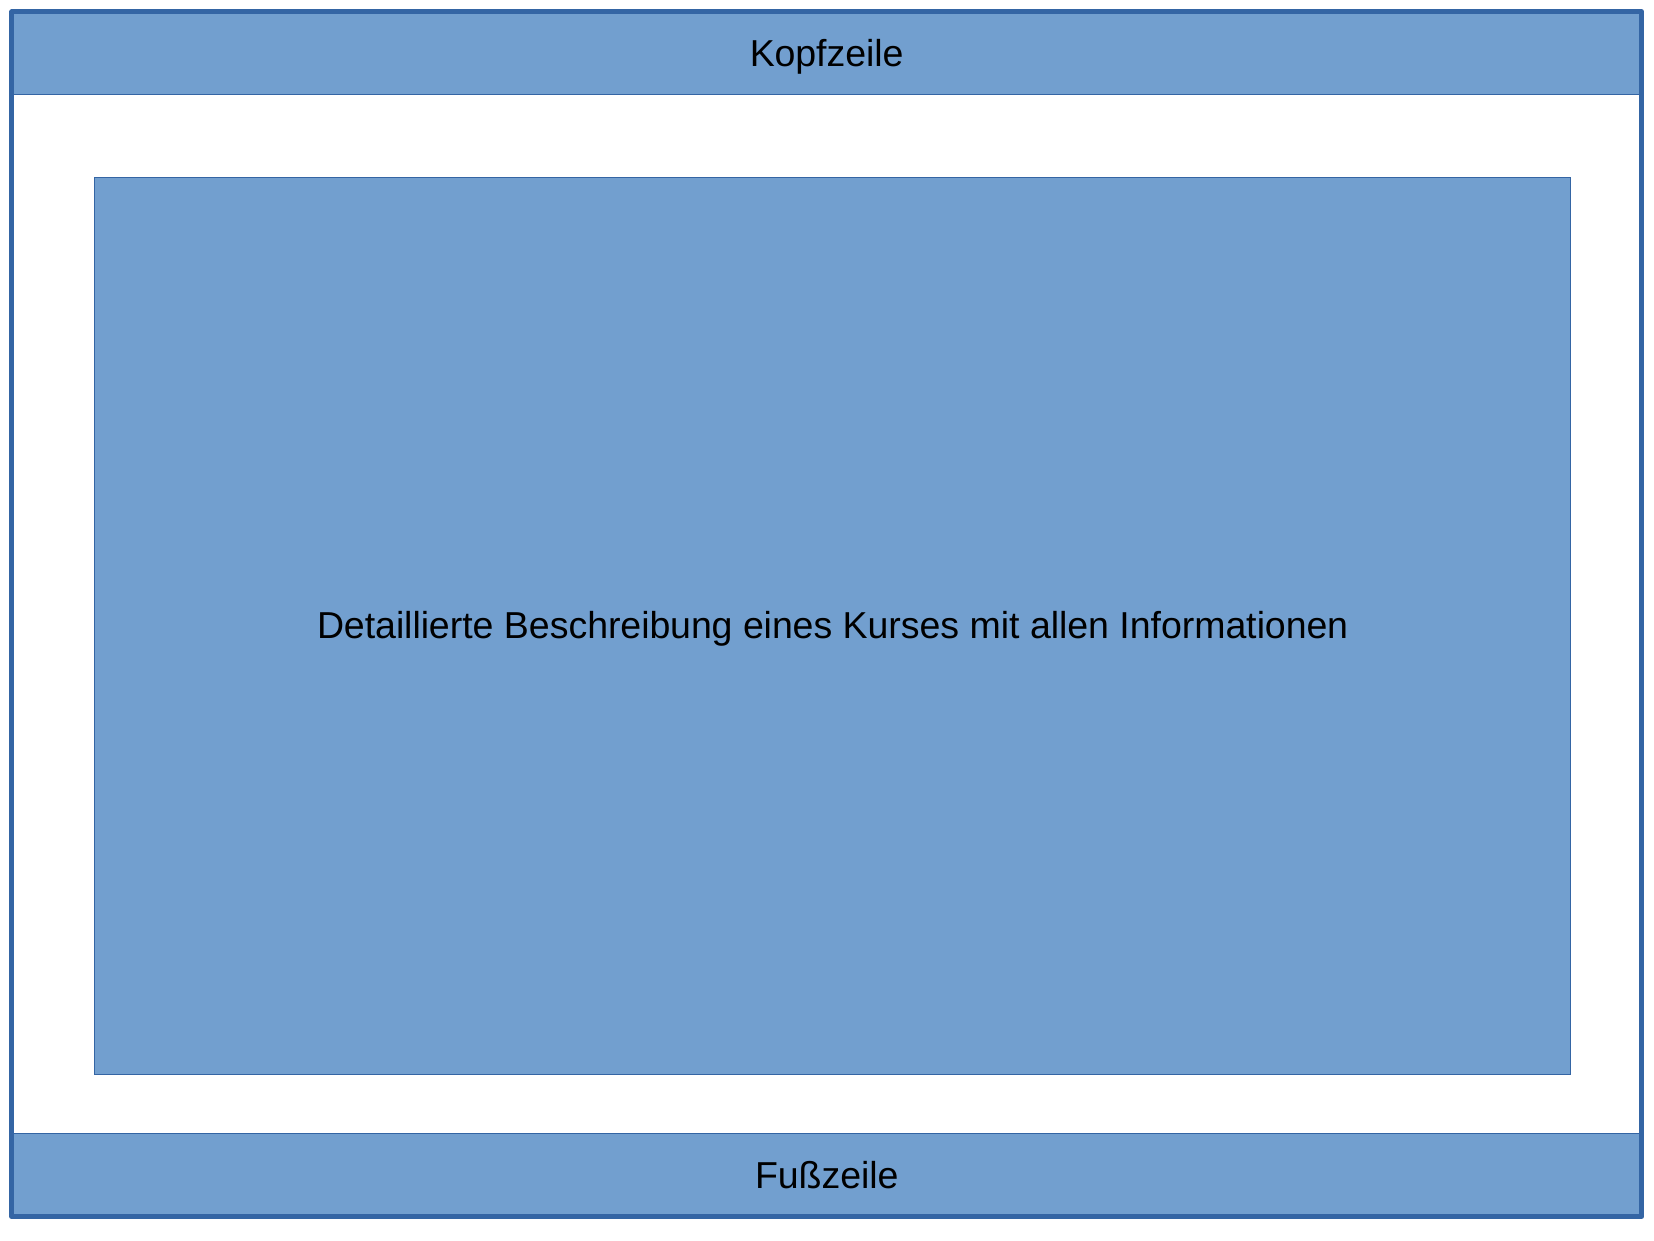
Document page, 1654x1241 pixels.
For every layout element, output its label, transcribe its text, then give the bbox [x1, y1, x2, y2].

text_box Detaillierte Beschreibung eines Kurses mit allen Informationen [94, 177, 1571, 1075]
text_box [11, 11, 1642, 1217]
